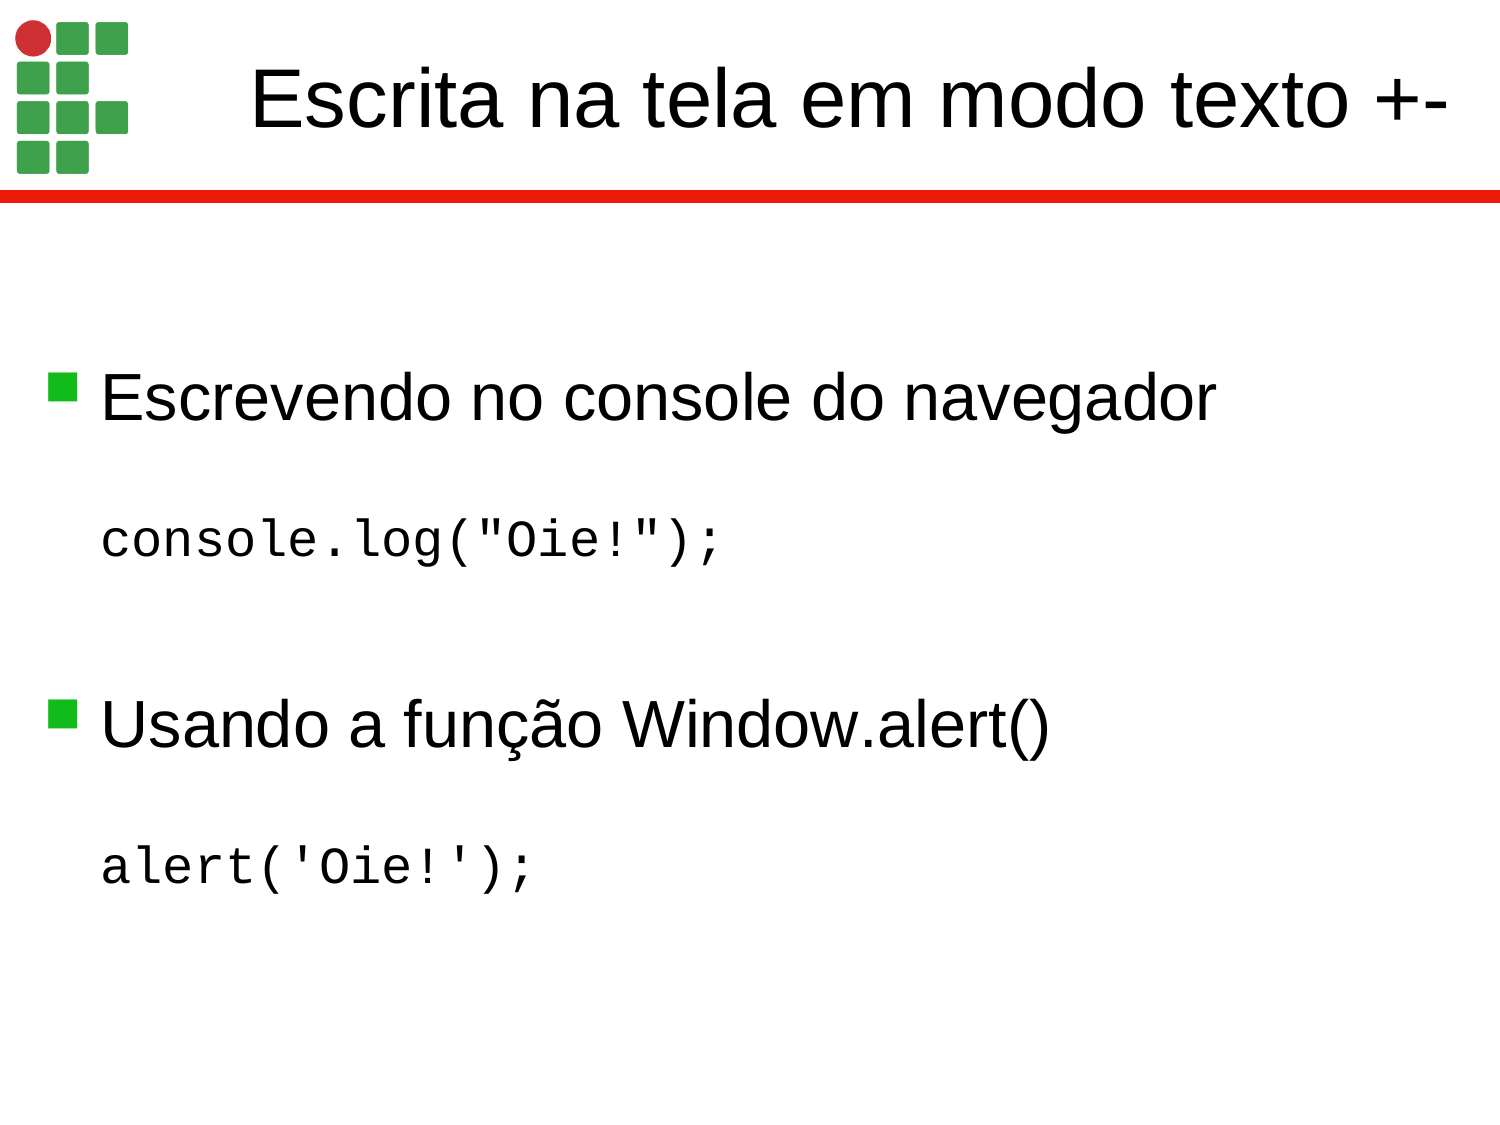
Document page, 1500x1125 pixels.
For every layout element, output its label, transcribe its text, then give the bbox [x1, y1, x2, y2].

picture [14, 16, 130, 178]
list Escrevendo no console do navegador console.log("Oie!"); Usando a função Window.alert() alert('Oie!'); [29, 207, 1471, 1087]
title Escrita na tela em modo texto +- [230, 0, 1471, 202]
